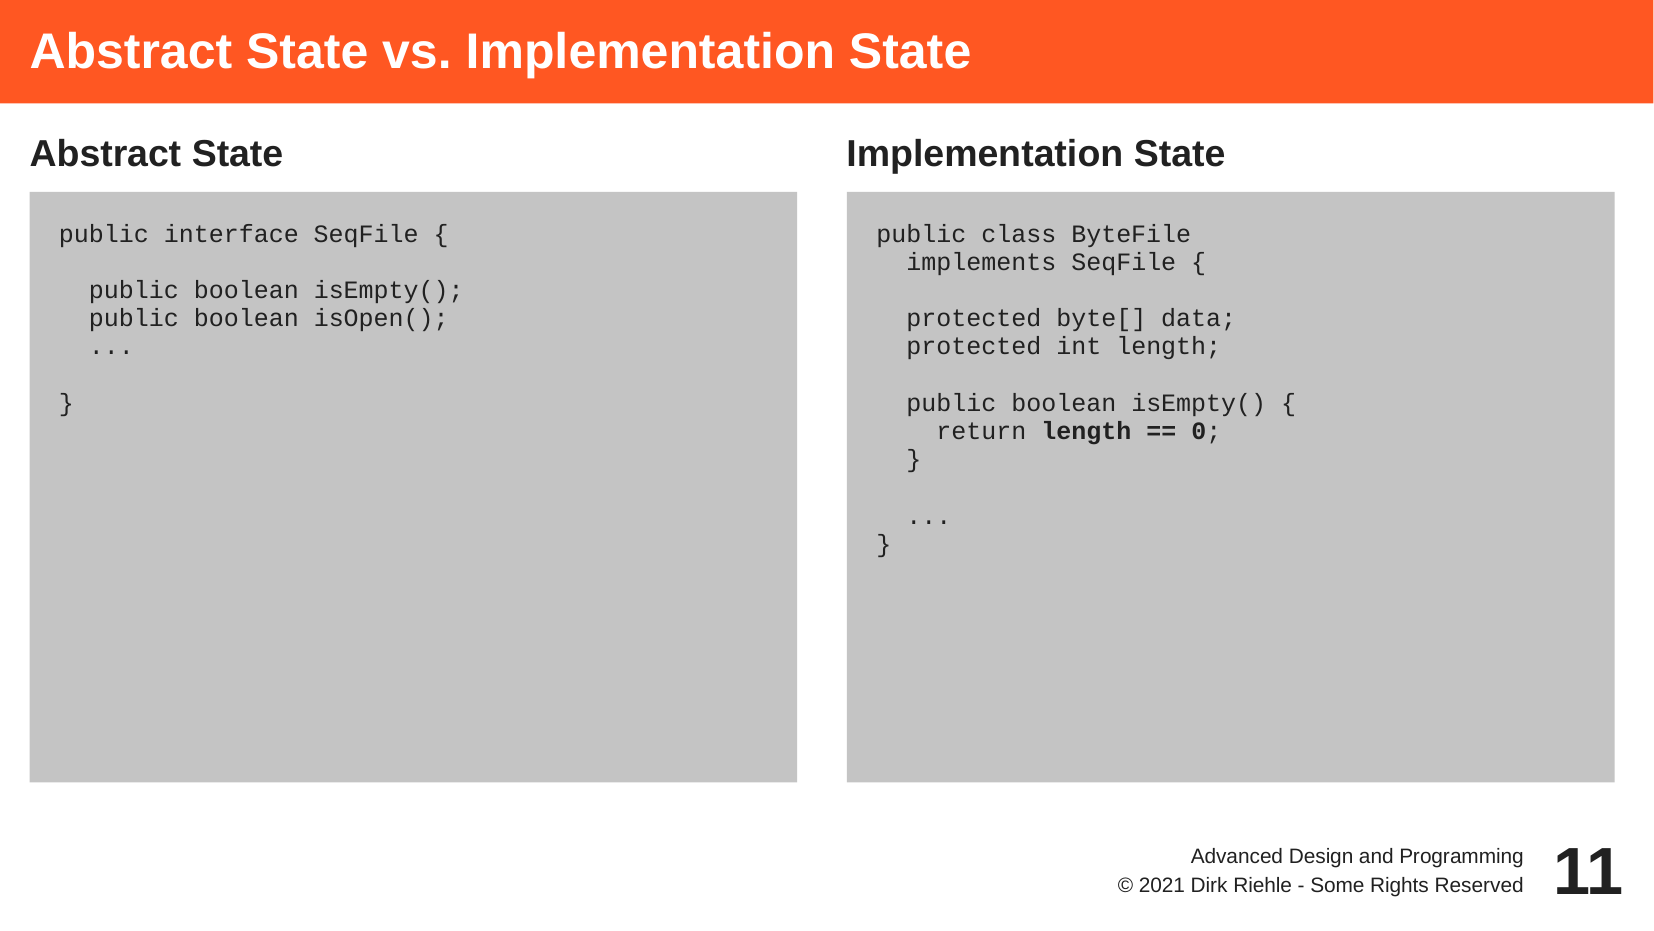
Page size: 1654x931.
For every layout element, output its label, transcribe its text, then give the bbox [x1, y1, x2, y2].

list public interface SeqFile { public boolean isEmpty(); public boolean isOpen(); ... } [29, 191, 798, 783]
list Abstract State [29, 132, 808, 813]
list public class ByteFile implements SeqFile { protected byte[] data; protected int length; public boolean isEmpty() { return length == 0; } ... } [846, 191, 1615, 783]
list Implementation State [846, 132, 1625, 813]
title Abstract State vs. Implementation State [0, 0, 1654, 104]
